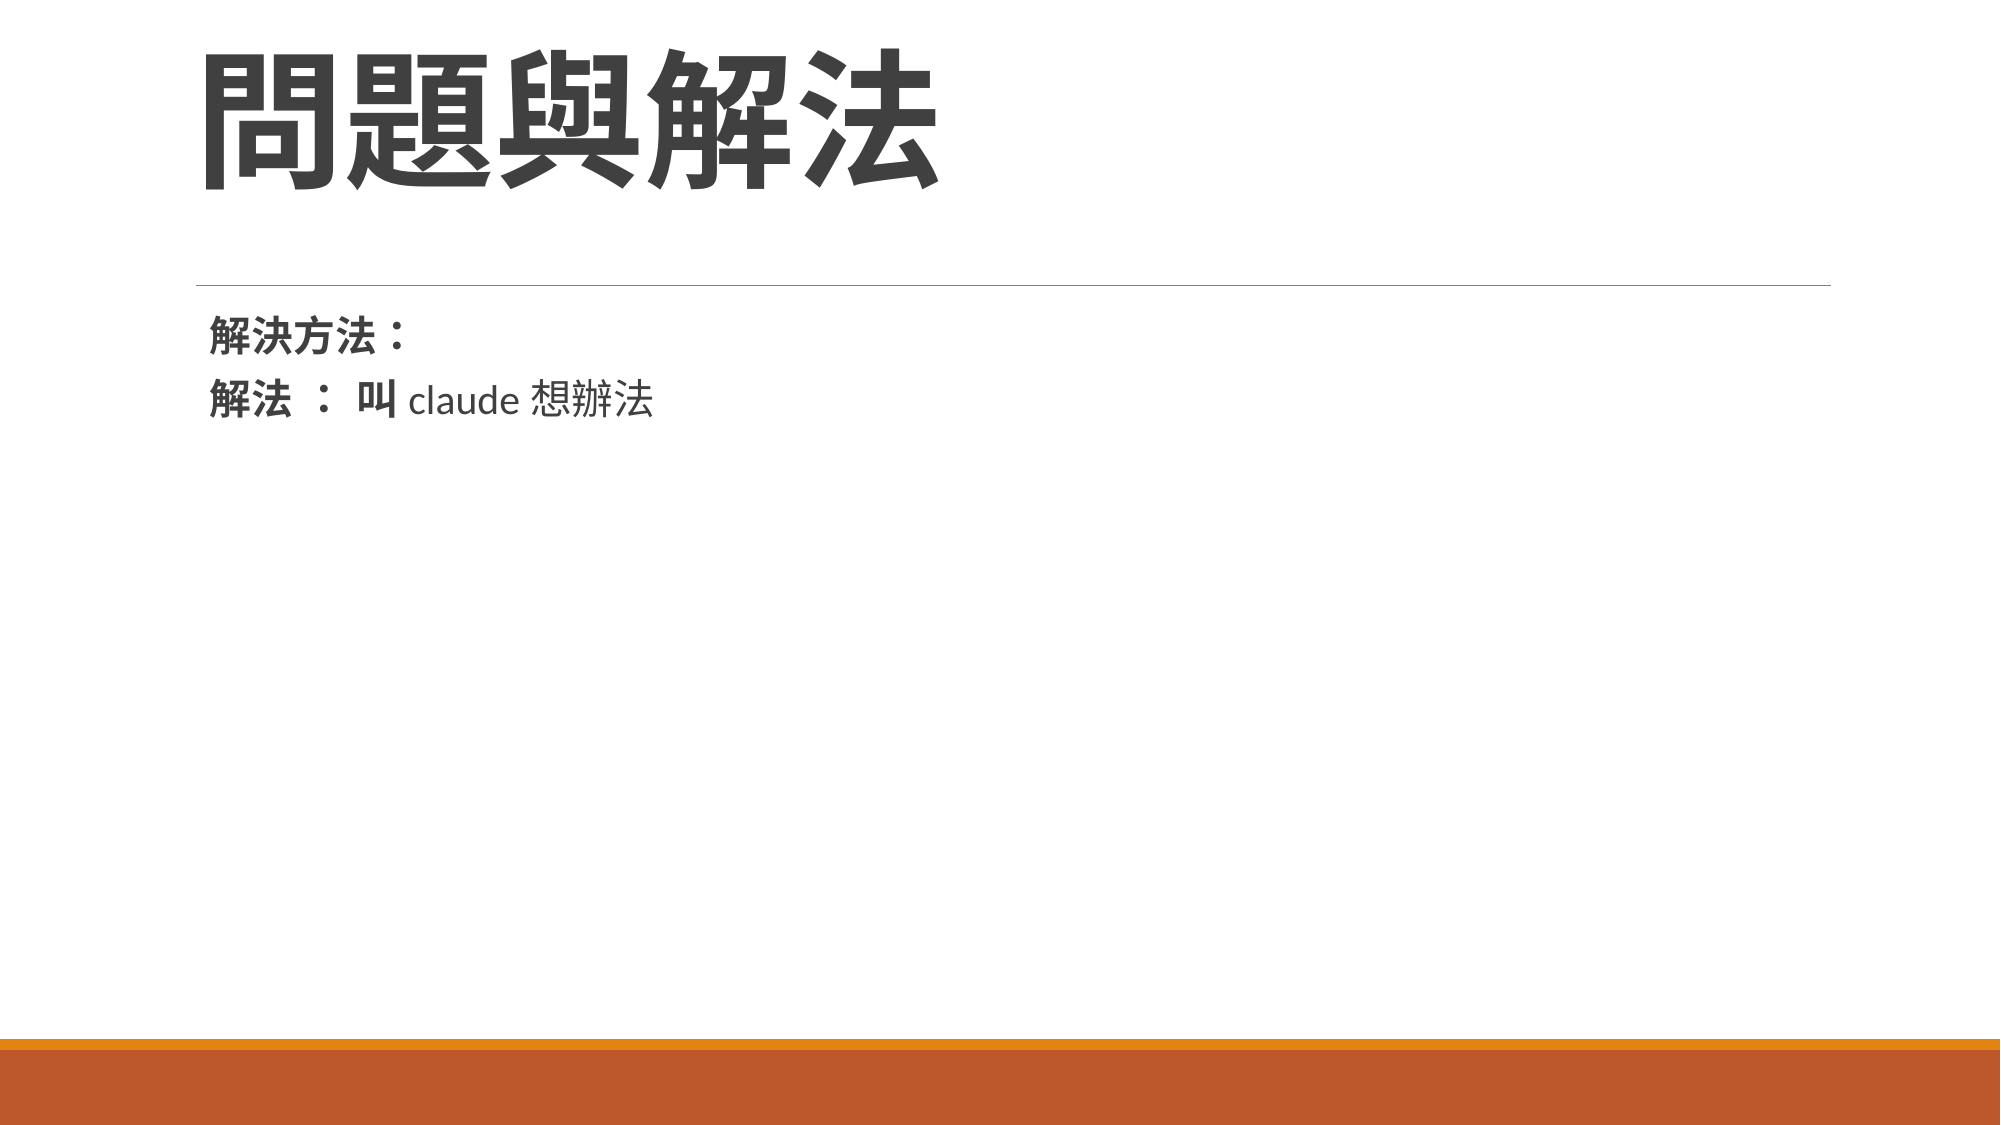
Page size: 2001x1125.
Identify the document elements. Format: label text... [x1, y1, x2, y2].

title 問題與解法 [180, 47, 1830, 285]
list 解決方法： 解法 ： 叫claude想辦法 [180, 302, 1830, 963]
